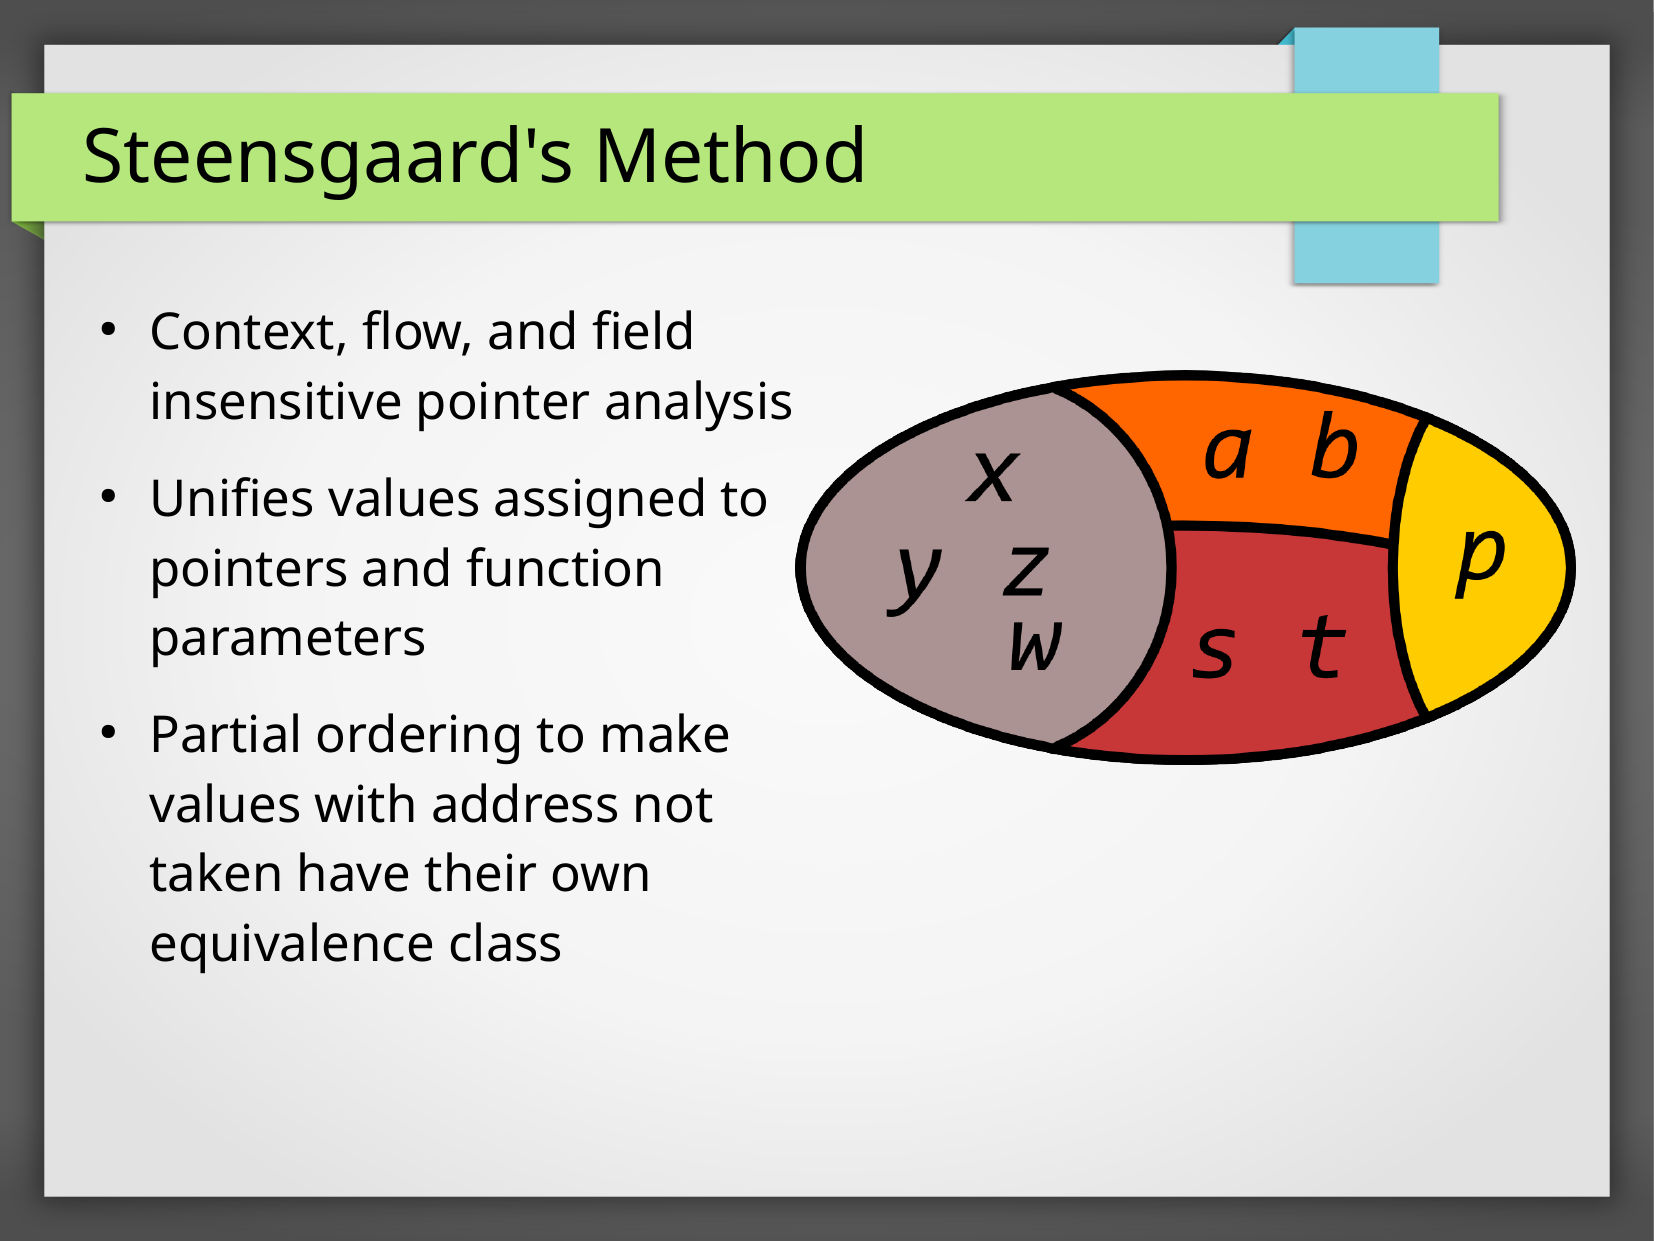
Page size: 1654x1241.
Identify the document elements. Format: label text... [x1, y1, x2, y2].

title Steensgaard's Method [82, 94, 1264, 213]
list Context, flow, and field insensitive pointer analysis Unifies values assigned to pointers and function parameters Partial ordering to make values with address not taken have their own equivalence class [82, 295, 809, 1015]
picture [0, 0, 1654, 1241]
